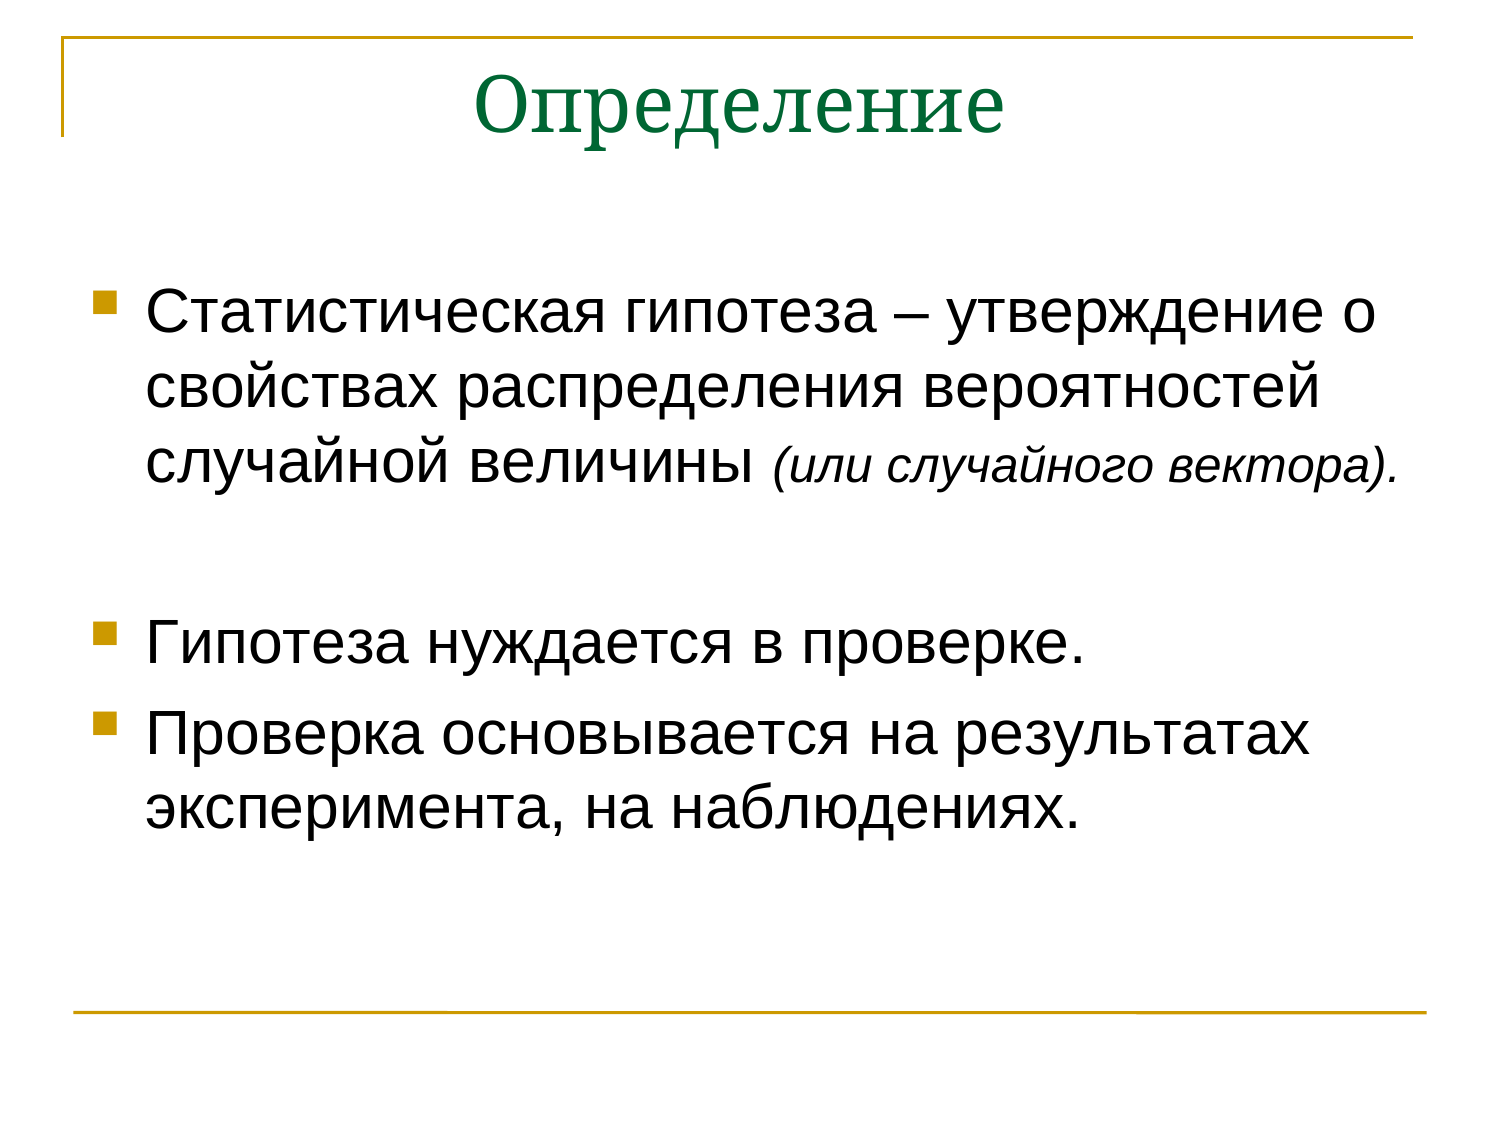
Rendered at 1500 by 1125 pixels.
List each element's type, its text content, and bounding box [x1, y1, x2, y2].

title Определение [75, 45, 1426, 233]
list Статистическая гипотеза – утверждение о свойствах распределения вероятностей случайной величины (или случайного вектора). Гипотеза нуждается в проверке. Проверка основывается на результатах эксперимента, на наблюдениях. [75, 262, 1426, 1006]
